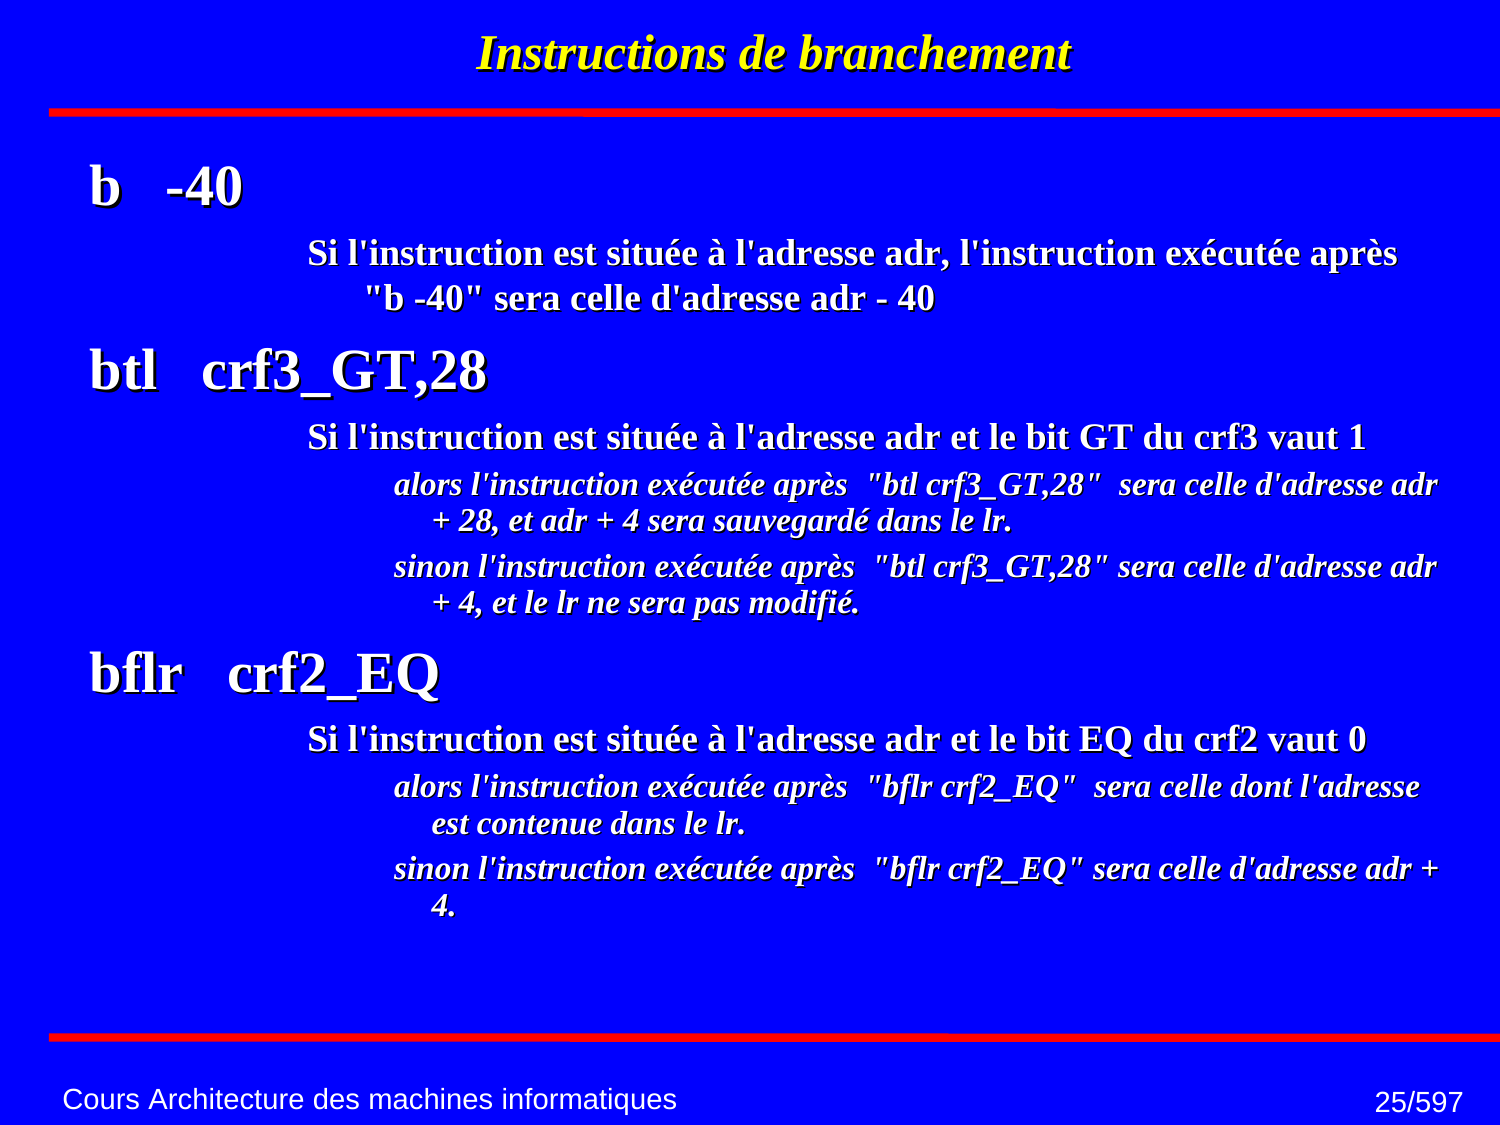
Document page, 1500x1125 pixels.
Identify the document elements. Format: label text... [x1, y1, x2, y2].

title Instructions de branchement [141, 15, 1406, 88]
list b -40 Si l'instruction est située à l'adresse adr, l'instruction exécutée après "b -40" sera celle d'adresse adr - 40 btl crf3_GT,28 Si l'instruction est située à l'adresse adr et le bit GT du crf3 vaut 1 alors l'instruction exécutée après "btl crf3_GT,28" sera celle d'adresse adr + 28, et adr + 4 sera sauvegardé dans le lr. sinon l'instruction exécutée après "btl crf3_GT,28" sera celle d'adresse adr + 4, et le lr ne sera pas modifié. bflr crf2_EQ Si l'instruction est située à l'adresse adr et le bit EQ du crf2 vaut 0 alors l'instruction exécutée après "bflr crf2_EQ" sera celle dont l'adresse est contenue dans le lr. sinon l'instruction exécutée après "bflr crf2_EQ" sera celle d'adresse adr + 4. [74, 141, 1463, 1001]
